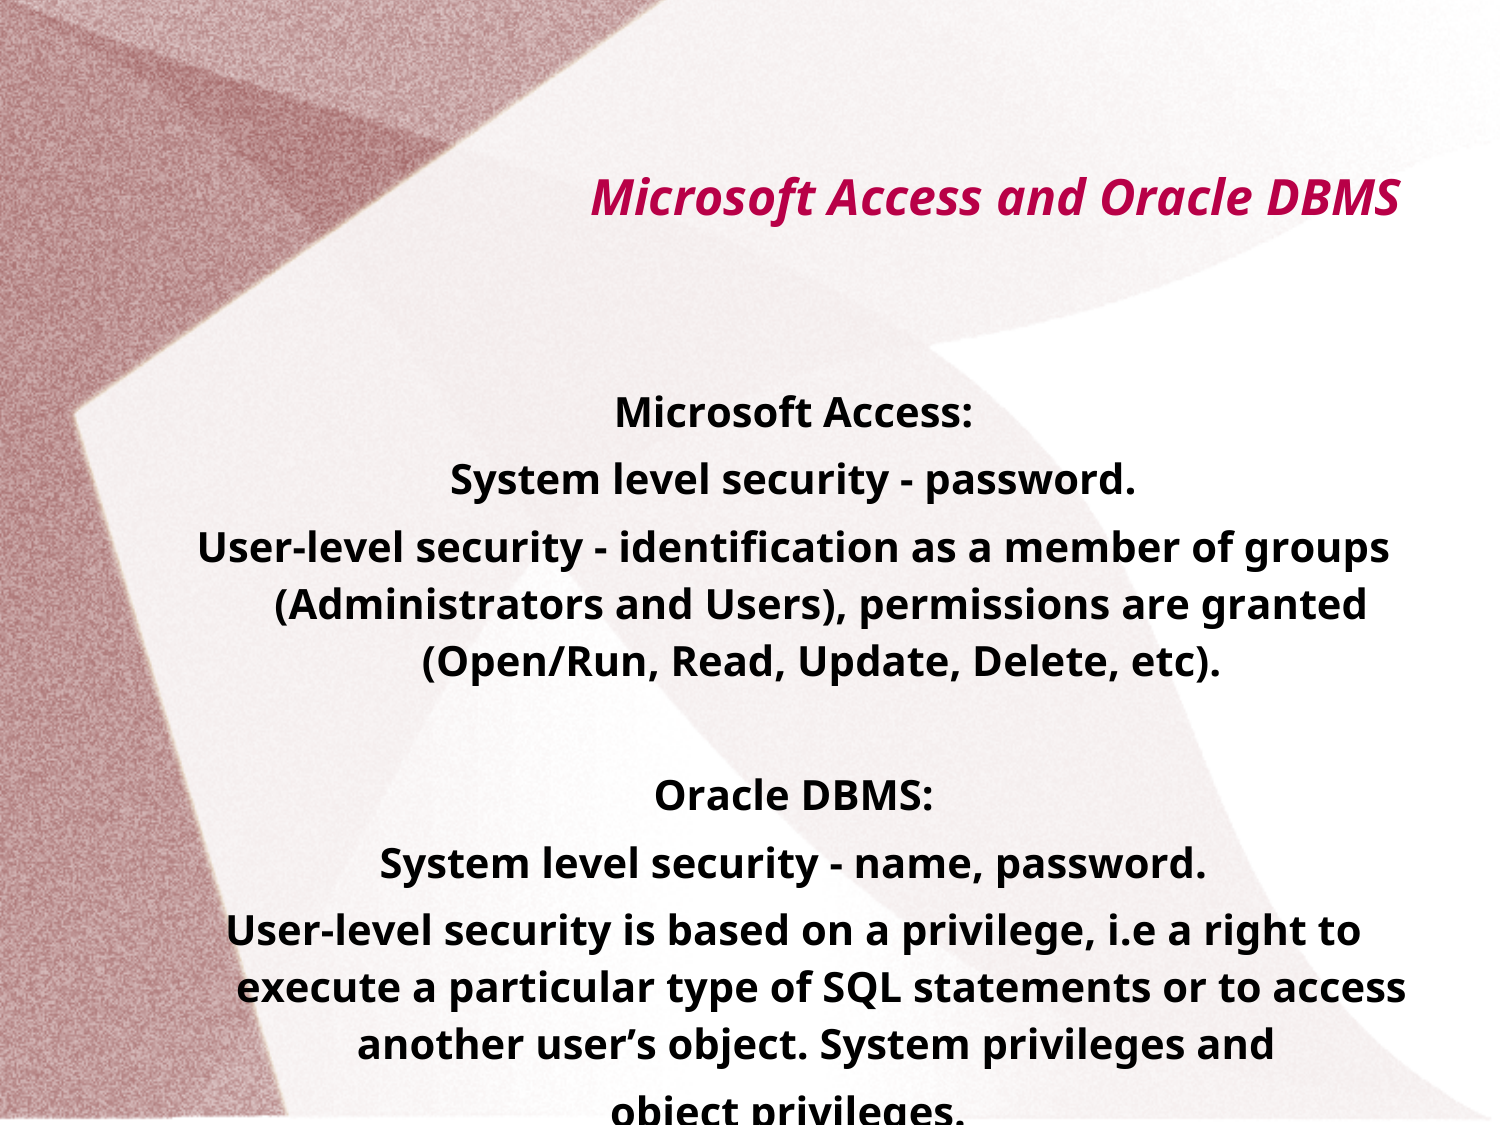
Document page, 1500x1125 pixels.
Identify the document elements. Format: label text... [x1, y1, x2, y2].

picture [916, 1108, 925, 1113]
picture [618, 1109, 628, 1122]
picture [644, 1109, 653, 1122]
picture [865, 1108, 874, 1113]
picture [0, 0, 1500, 1125]
subtitle Microsoft Access: System level security - password. User-level security - identification as a member of groups (Administrators and Users), permissions are granted (Open/Run, Read, Update, Delete, etc). Oracle DBMS: System level security - name, password. User-level security is based on a privilege, i.e a right to execute a particular type of SQL statements or to access another user’s object. System privileges and object privileges. [137, 374, 1450, 1088]
title Microsoft Access and Oracle DBMS [149, 112, 1417, 238]
picture [890, 1109, 899, 1122]
picture [683, 1108, 692, 1113]
picture [759, 1109, 768, 1122]
